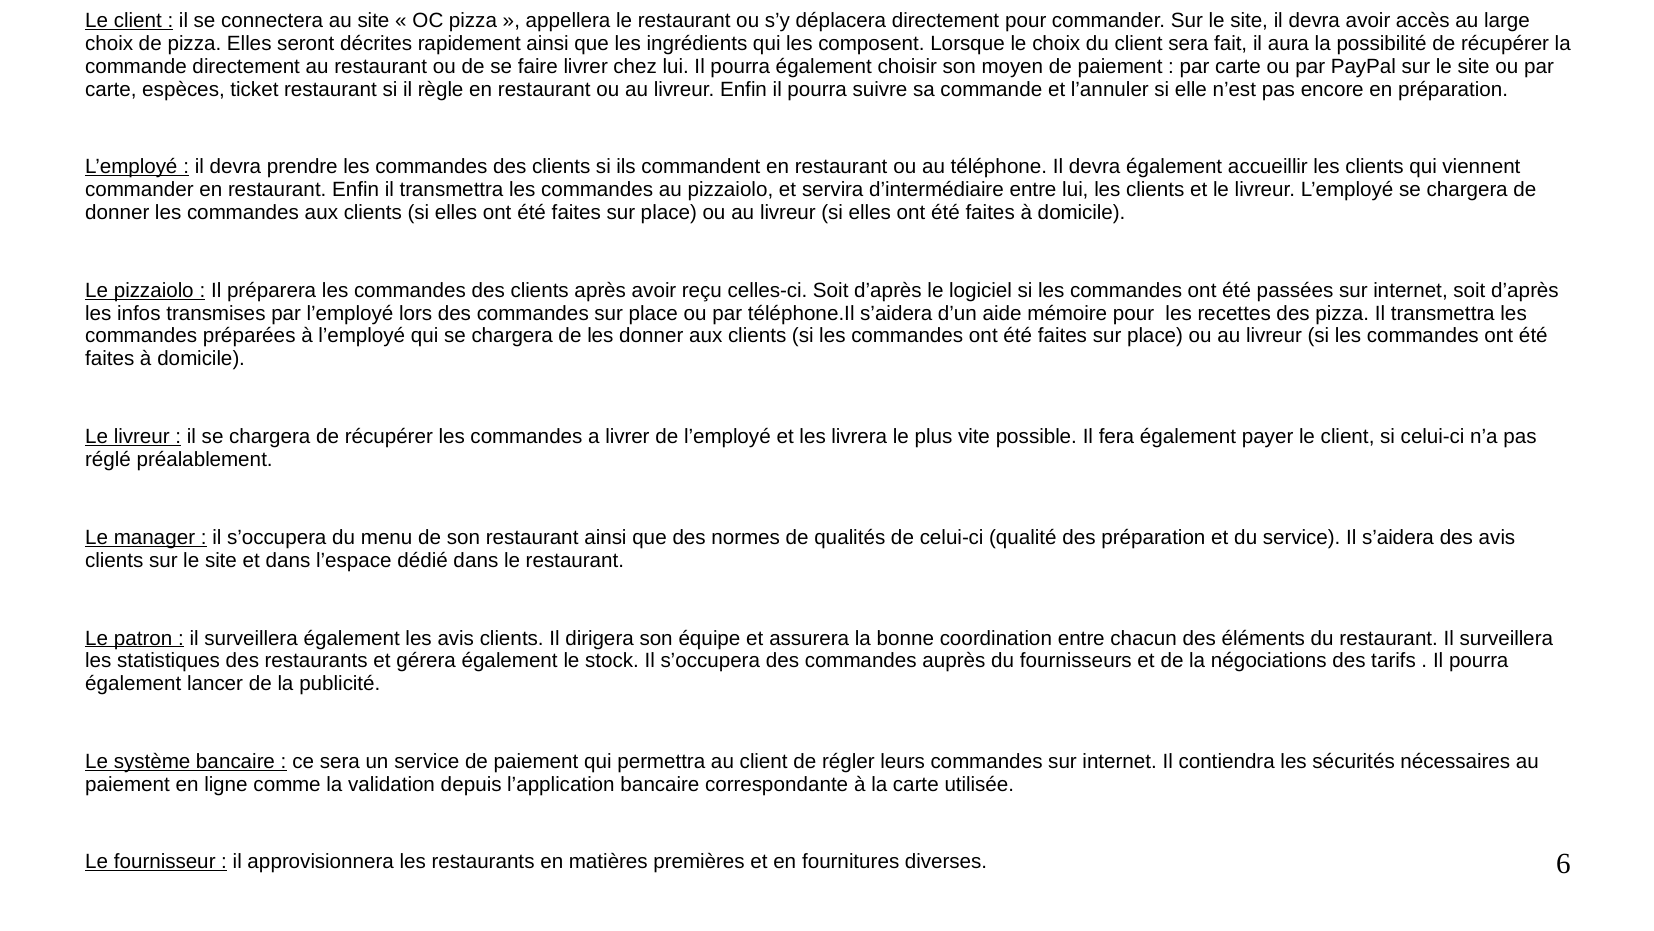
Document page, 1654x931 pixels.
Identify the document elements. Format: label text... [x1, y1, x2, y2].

list Le client : il se connectera au site « OC pizza », appellera le restaurant ou s’y déplacera directement pour commander. Sur le site, il devra avoir accès au large choix de pizza. Elles seront décrites rapidement ainsi que les ingrédients qui les composent. Lorsque le choix du client sera fait, il aura la possibilité de récupérer la commande directement au restaurant ou de se faire livrer chez lui. Il pourra également choisir son moyen de paiement : par carte ou par PayPal sur le site ou par carte, espèces, ticket restaurant si il règle en restaurant ou au livreur. Enfin il pourra suivre sa commande et l’annuler si elle n’est pas encore en préparation. L’employé : il devra prendre les commandes des clients si ils commandent en restaurant ou au téléphone. Il devra également accueillir les clients qui viennent commander en restaurant. Enfin il transmettra les commandes au pizzaiolo, et servira d’intermédiaire entre lui, les clients et le livreur. L’employé se chargera de donner les commandes aux clients (si elles ont été faites sur place) ou au livreur (si elles ont été faites à domicile). Le pizzaiolo : Il préparera les commandes des clients après avoir reçu celles-ci. Soit d’après le logiciel si les commandes ont été passées sur internet, soit d’après les infos transmises par l’employé lors des commandes sur place ou par téléphone.Il s’aidera d’un aide mémoire pour les recettes des pizza. Il transmettra les commandes préparées à l’employé qui se chargera de les donner aux clients (si les commandes ont été faites sur place) ou au livreur (si les commandes ont été faites à domicile). Le livreur : il se chargera de récupérer les commandes a livrer de l’employé et les livrera le plus vite possible. Il fera également payer le client, si celui-ci n’a pas réglé préalablement. Le manager : il s’occupera du menu de son restaurant ainsi que des normes de qualités de celui-ci (qualité des préparation et du service). Il s’aidera des avis clients sur le site et dans l’espace dédié dans le restaurant. Le patron : il surveillera également les avis clients. Il dirigera son équipe et assurera la bonne coordination entre chacun des éléments du restaurant. Il surveillera les statistiques des restaurants et gérera également le stock. Il s’occupera des commandes auprès du fournisseurs et de la négociations des tarifs . Il pourra également lancer de la publicité. Le système bancaire : ce sera un service de paiement qui permettra au client de régler leurs commandes sur internet. Il contiendra les sécurités nécessaires au paiement en ligne comme la validation depuis l’application bancaire correspondante à la carte utilisée. Le fournisseur : il approvisionnera les restaurants en matières premières et en fournitures diverses. [85, 9, 1574, 907]
